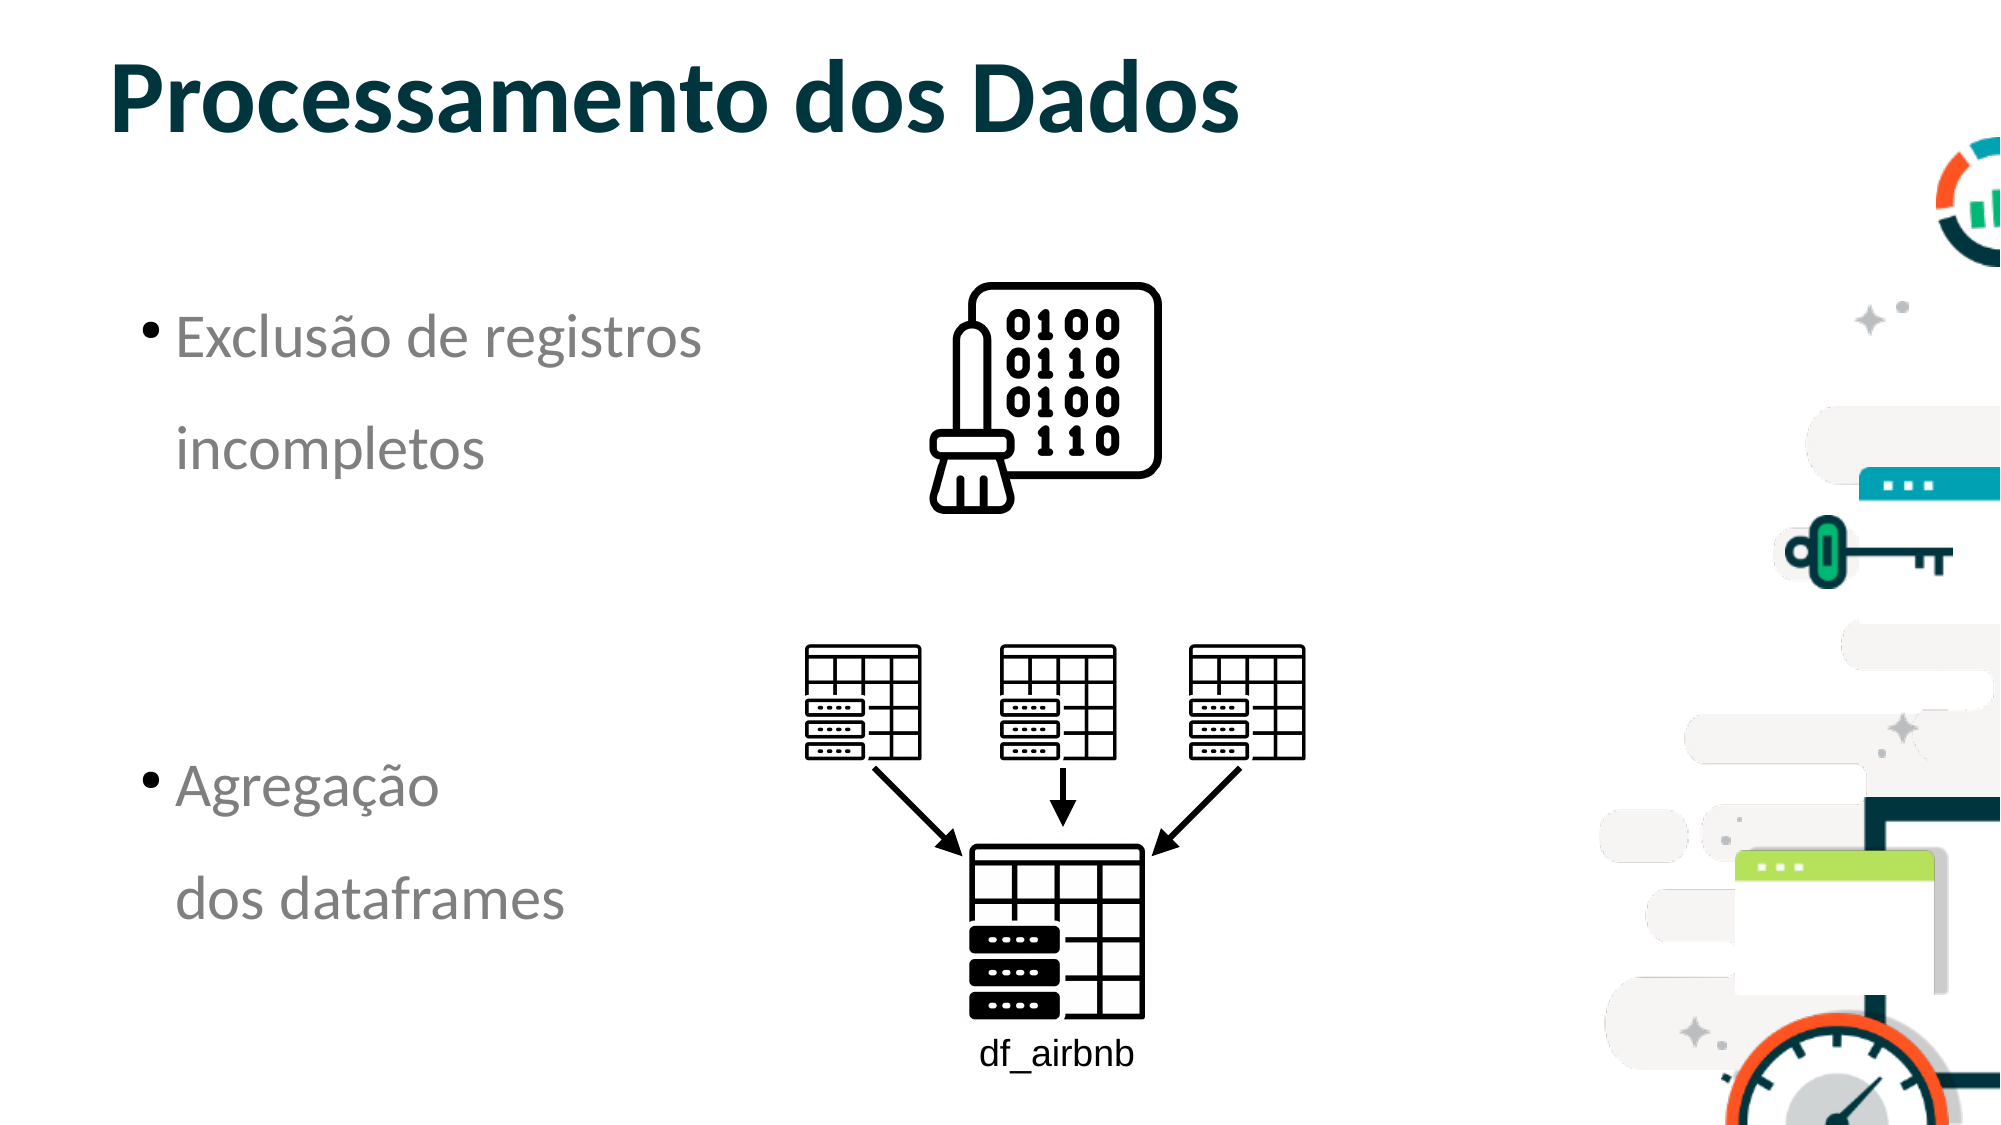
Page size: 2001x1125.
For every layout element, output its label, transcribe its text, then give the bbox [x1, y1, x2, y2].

picture [992, 638, 1123, 768]
picture [797, 638, 928, 768]
picture [962, 836, 1152, 1024]
picture [1181, 638, 1312, 768]
picture [1854, 304, 1886, 336]
picture [1896, 301, 1909, 313]
picture [1599, 406, 2000, 1125]
picture [1936, 137, 2000, 267]
title Processamento dos Dados [94, 0, 1892, 199]
picture [915, 265, 1182, 521]
text_box df_airbnb [944, 1024, 1170, 1082]
subtitle Exclusão de registros incompletos Agregação dos dataframes [89, 249, 1590, 1025]
